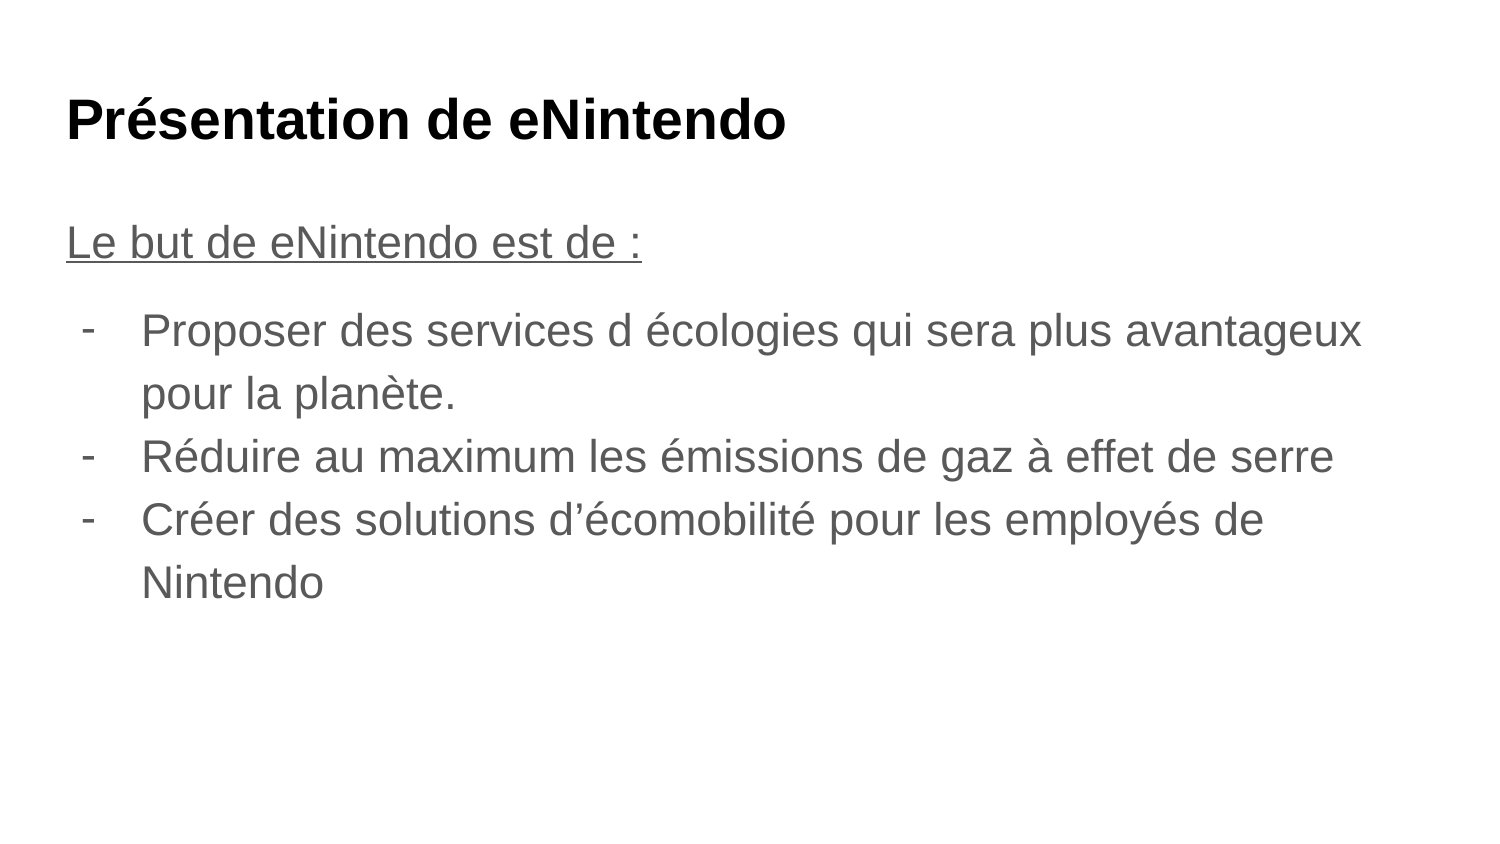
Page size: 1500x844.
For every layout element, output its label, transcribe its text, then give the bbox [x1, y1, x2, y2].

list Le but de eNintendo est de : Proposer des services d écologies qui sera plus avantageux pour la planète. Réduire au maximum les émissions de gaz à effet de serre Créer des solutions d’écomobilité pour les employés de Nintendo [51, 189, 1449, 750]
title Présentation de eNintendo [51, 72, 1449, 167]
